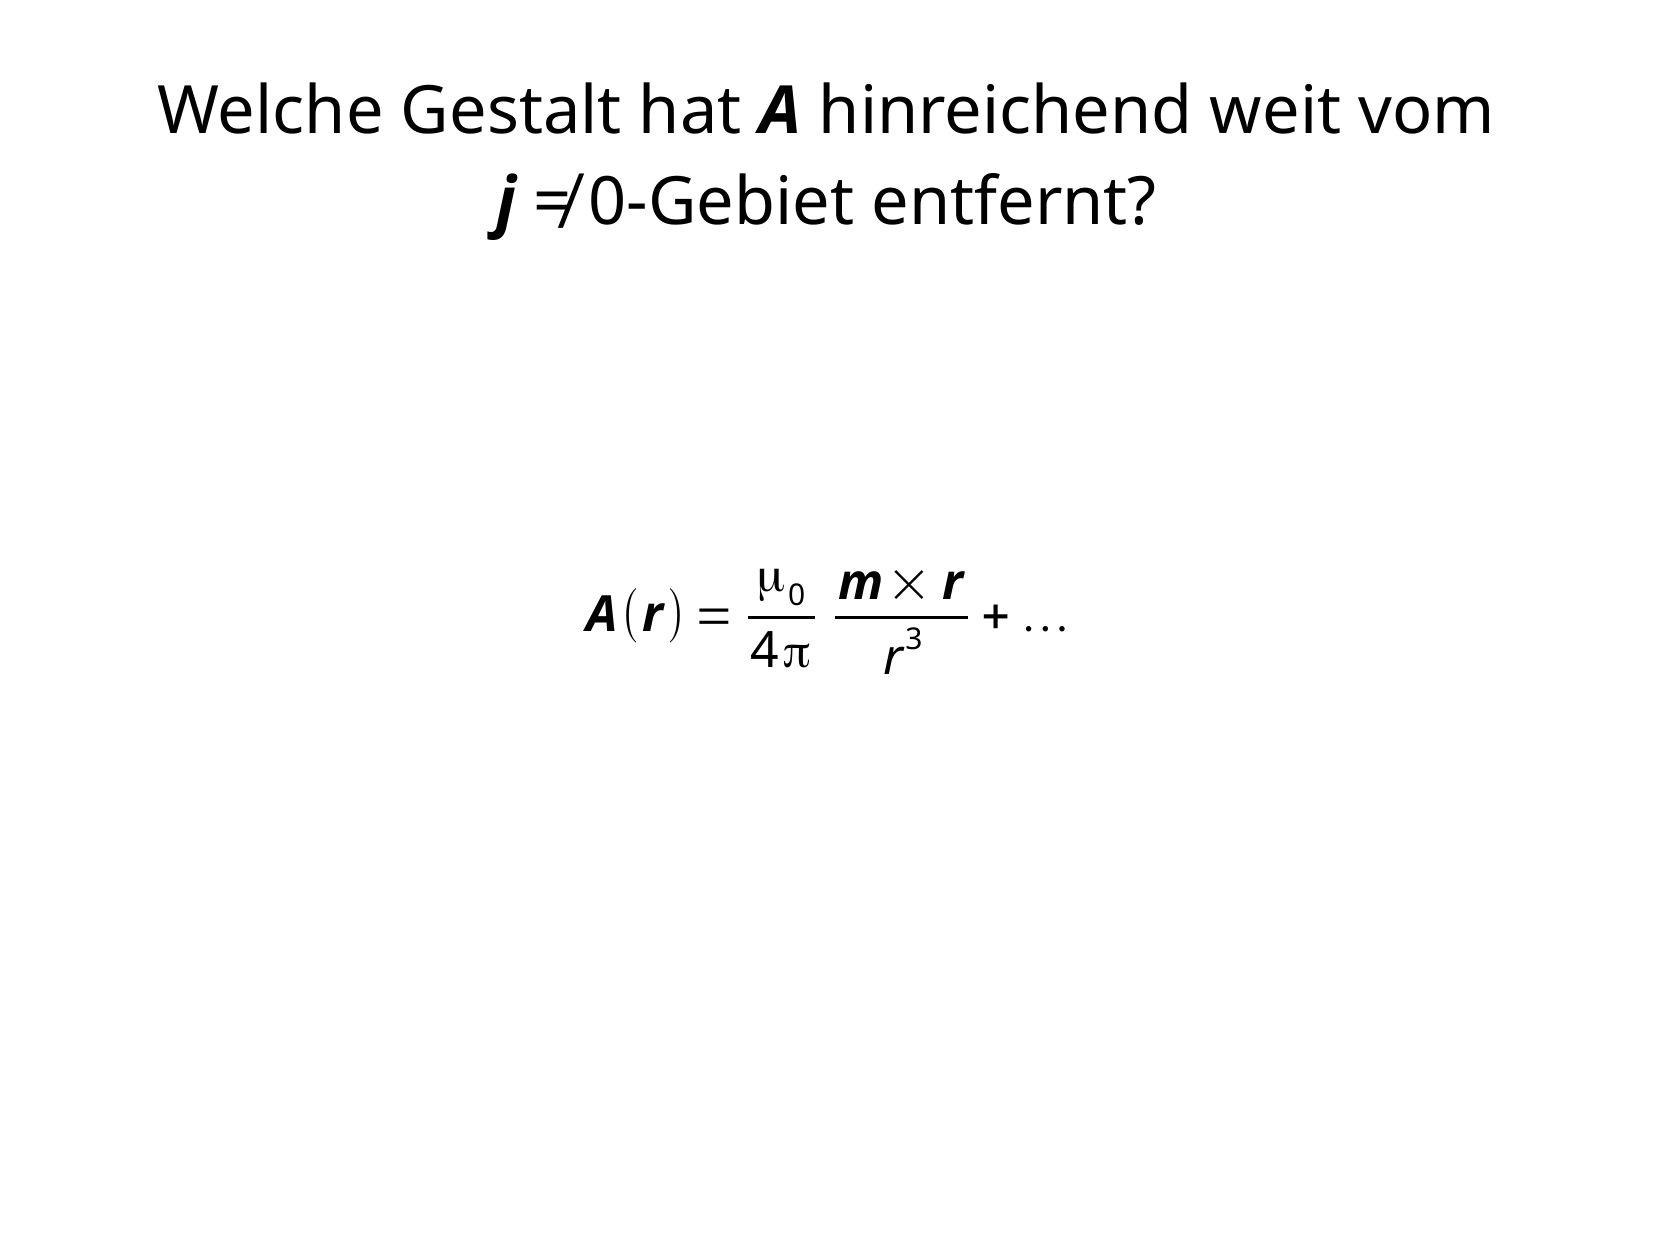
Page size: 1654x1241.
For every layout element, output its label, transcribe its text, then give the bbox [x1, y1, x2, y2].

title Welche Gestalt hat A hinreichend weit vom j ≠ 0‑Gebiet entfernt? [82, 49, 1571, 257]
chart [577, 552, 1077, 688]
